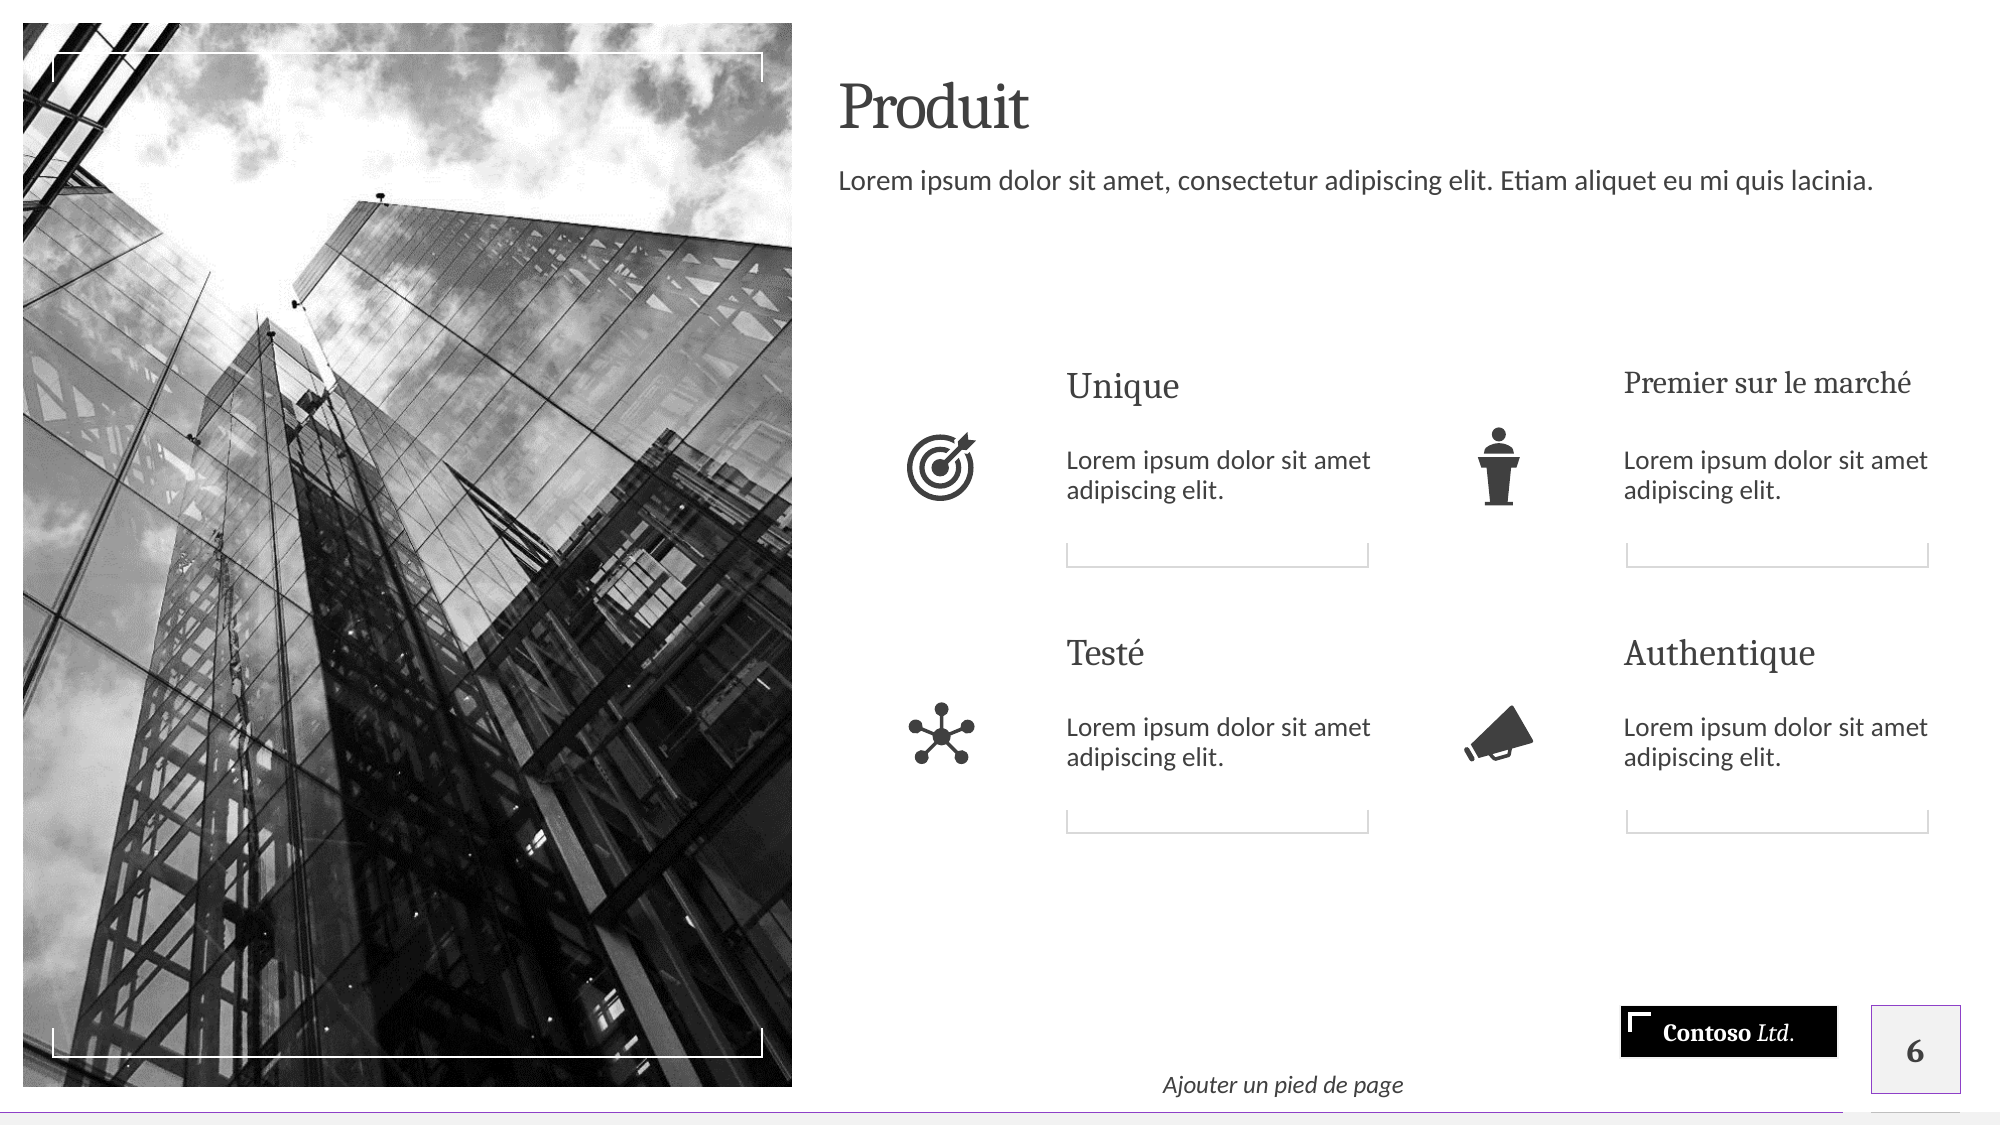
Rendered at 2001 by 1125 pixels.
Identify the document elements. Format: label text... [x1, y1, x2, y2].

list Unique [1066, 366, 1374, 426]
list Lorem ipsum dolor sit amet adipiscing elit. [1066, 713, 1374, 773]
picture [899, 690, 985, 776]
picture [899, 423, 985, 509]
picture [1456, 690, 1542, 776]
title Produit [838, 70, 1932, 142]
list Lorem ipsum dolor sit amet adipiscing elit. [1066, 446, 1374, 506]
text_box 6 [1871, 1019, 1960, 1080]
picture [1456, 423, 1542, 509]
list Testé [1066, 633, 1374, 693]
picture [23, 23, 792, 1087]
list Lorem ipsum dolor sit amet, consectetur adipiscing elit. Etiam aliquet eu mi quis lacinia. [838, 165, 1931, 225]
list Lorem ipsum dolor sit amet adipiscing elit. [1623, 713, 1931, 773]
list Lorem ipsum dolor sit amet adipiscing elit. [1623, 446, 1931, 506]
list Authentique [1623, 633, 1931, 693]
list Premier sur le marché [1623, 366, 1931, 426]
text_box Ajouter un pied de page [1163, 1064, 1839, 1099]
